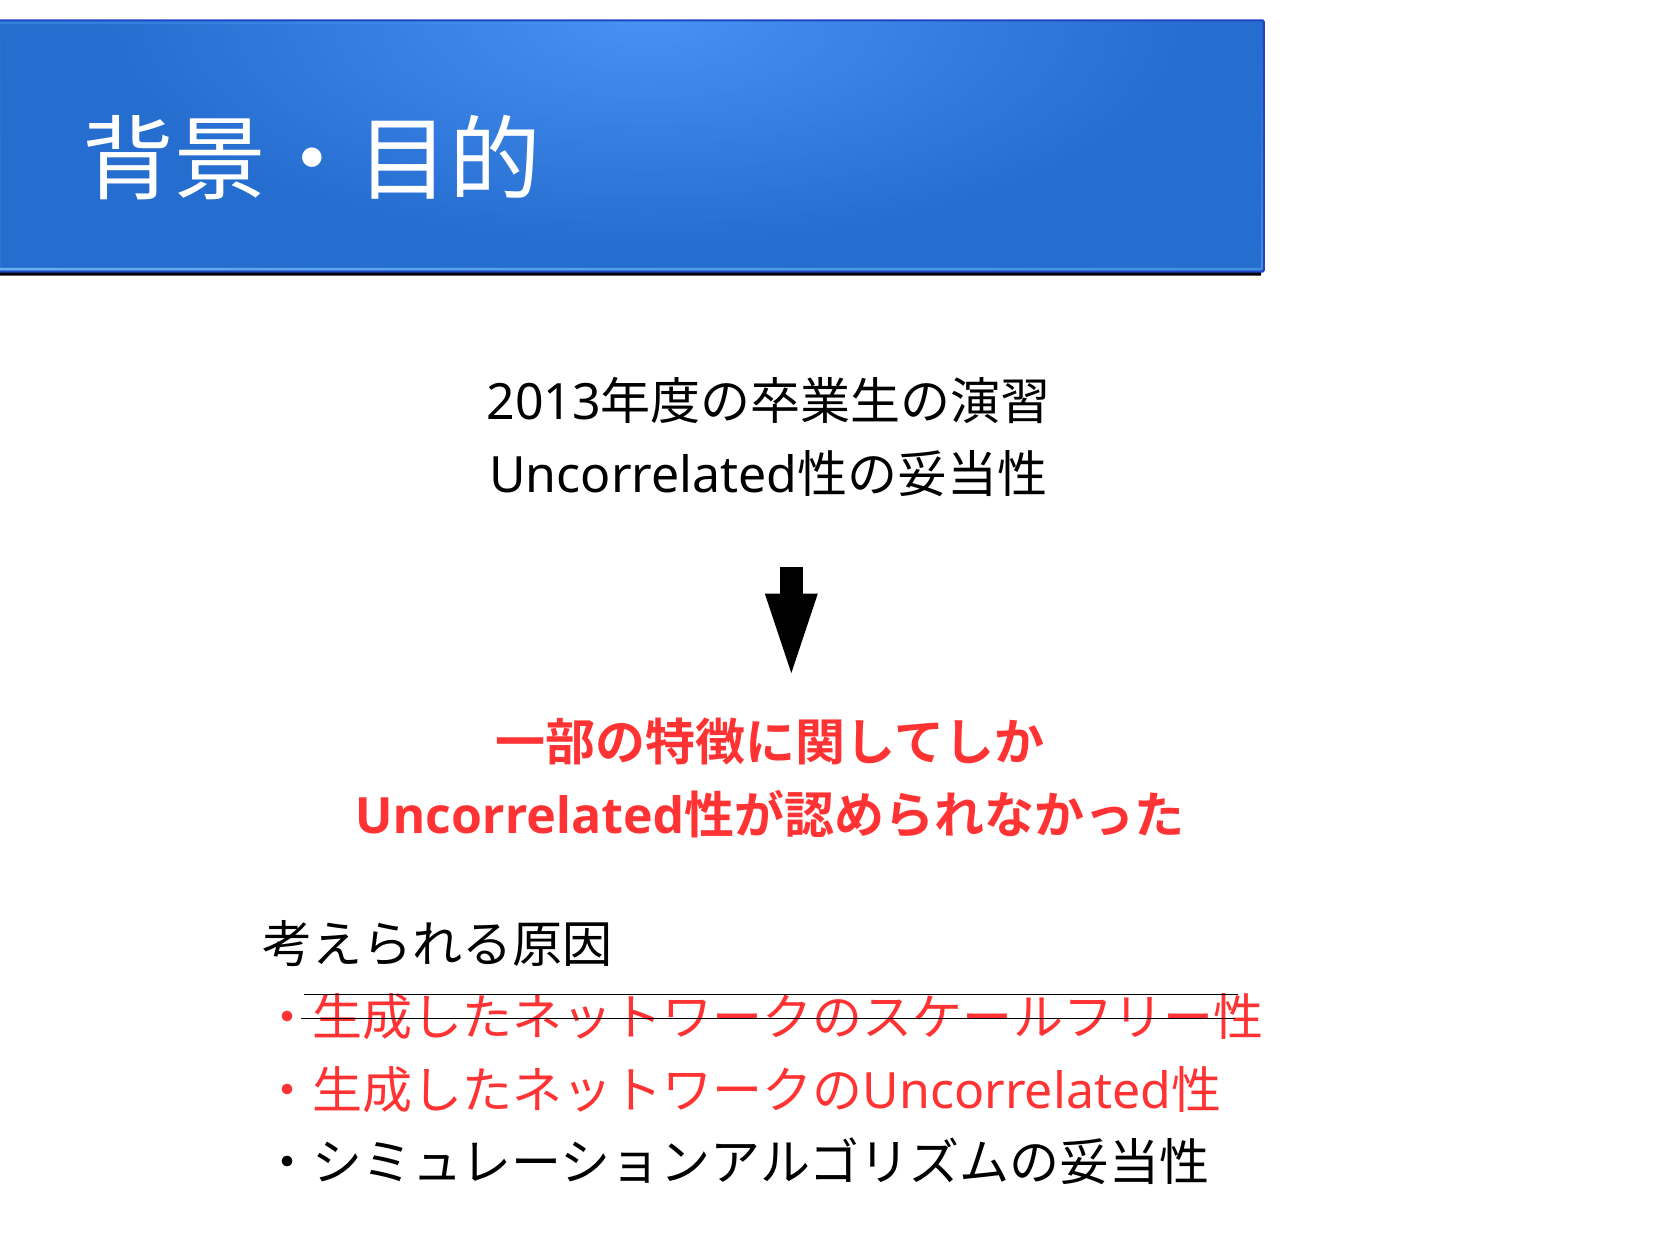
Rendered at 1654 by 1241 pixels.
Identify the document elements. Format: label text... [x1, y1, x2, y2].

text_box 一部の特徴に関してしか Uncorrelated性が認められなかった [322, 695, 1217, 845]
text_box 2013年度の卒業生の演習 Uncorrelated性の妥当性 [295, 354, 1242, 571]
title 背景・目的 [82, 49, 1250, 257]
text_box 考えられる原因 ・生成したネットワークのスケールフリー性 ・生成したネットワークのUncorrelated性 ・シミュレーションアルゴリズムの妥当性 [248, 897, 1323, 1181]
